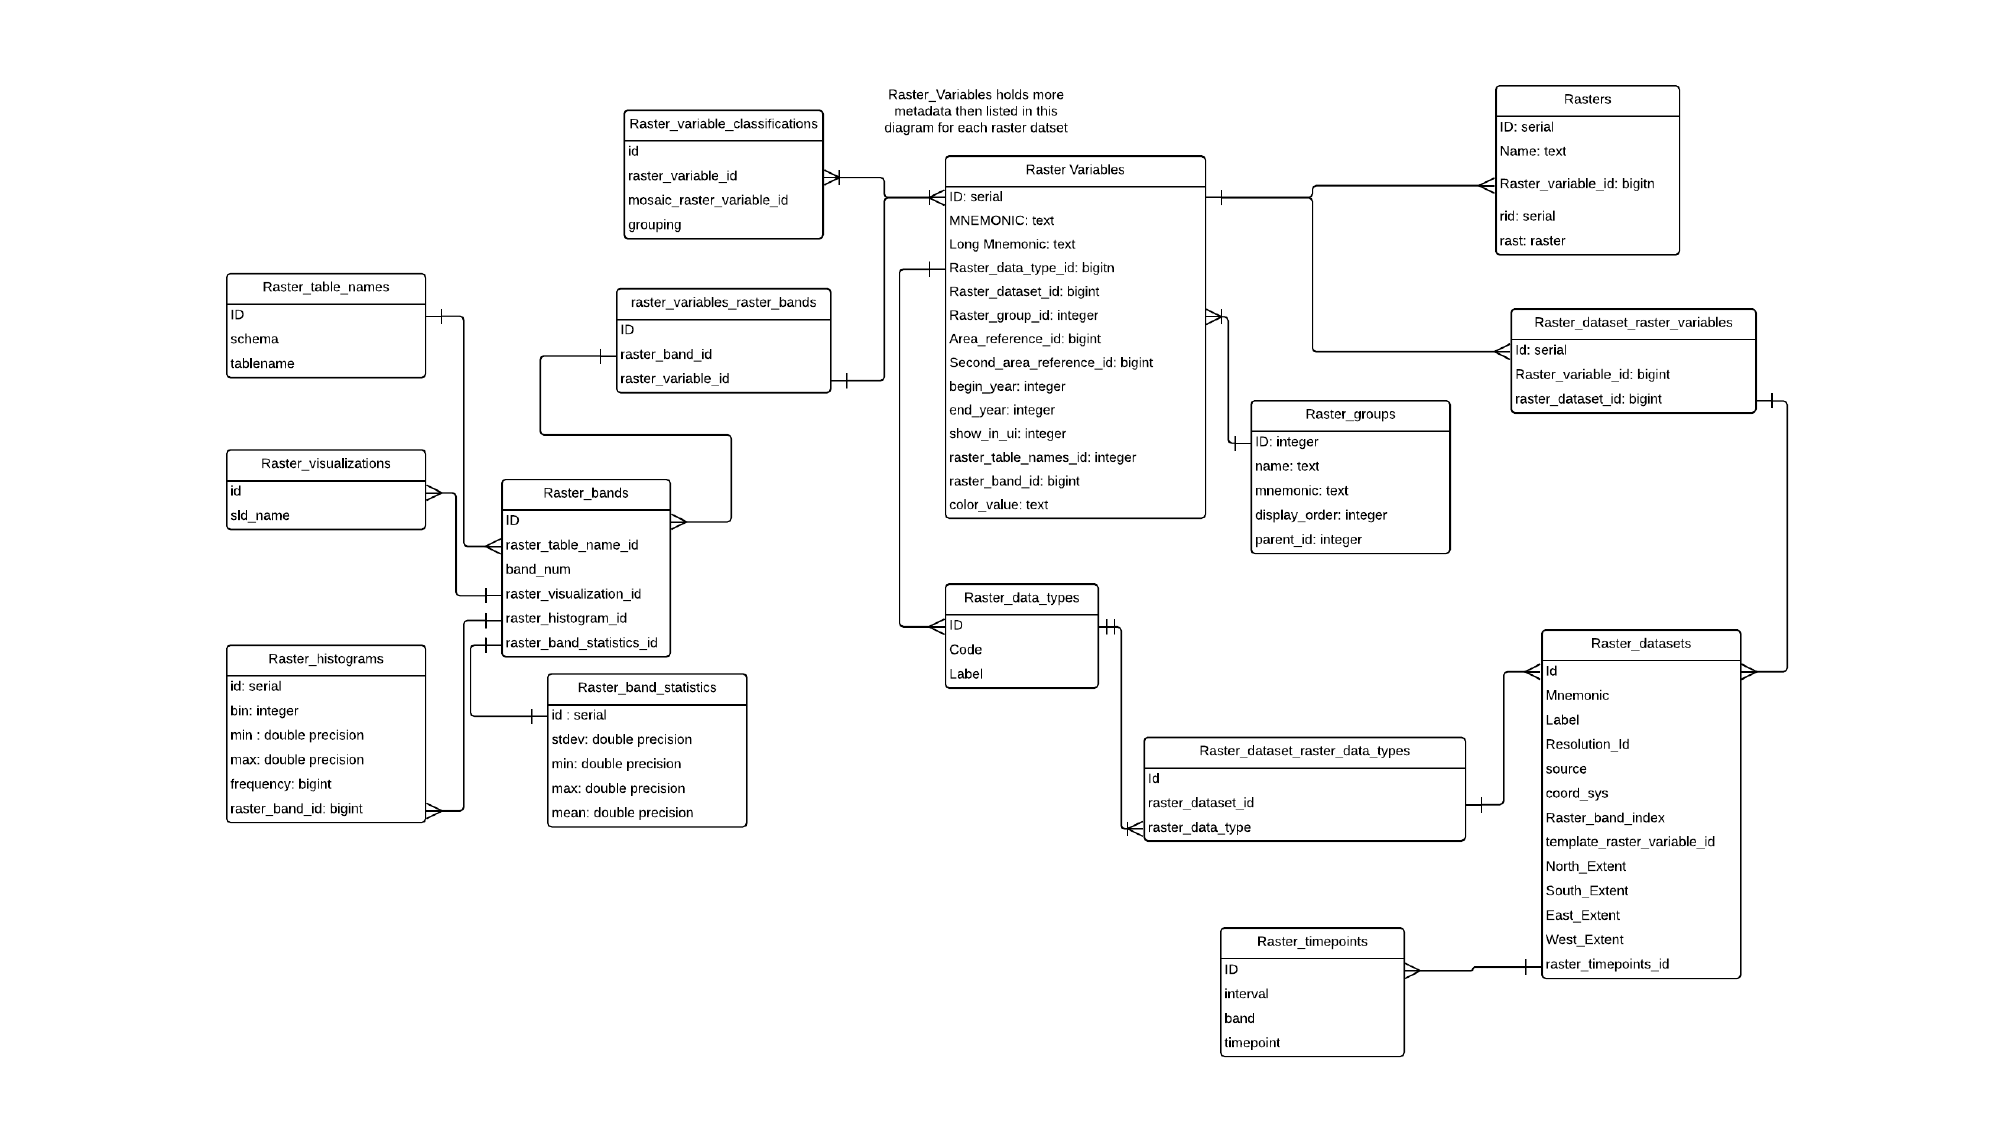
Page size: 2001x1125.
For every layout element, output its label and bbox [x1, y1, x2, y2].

picture [211, 64, 1946, 1065]
